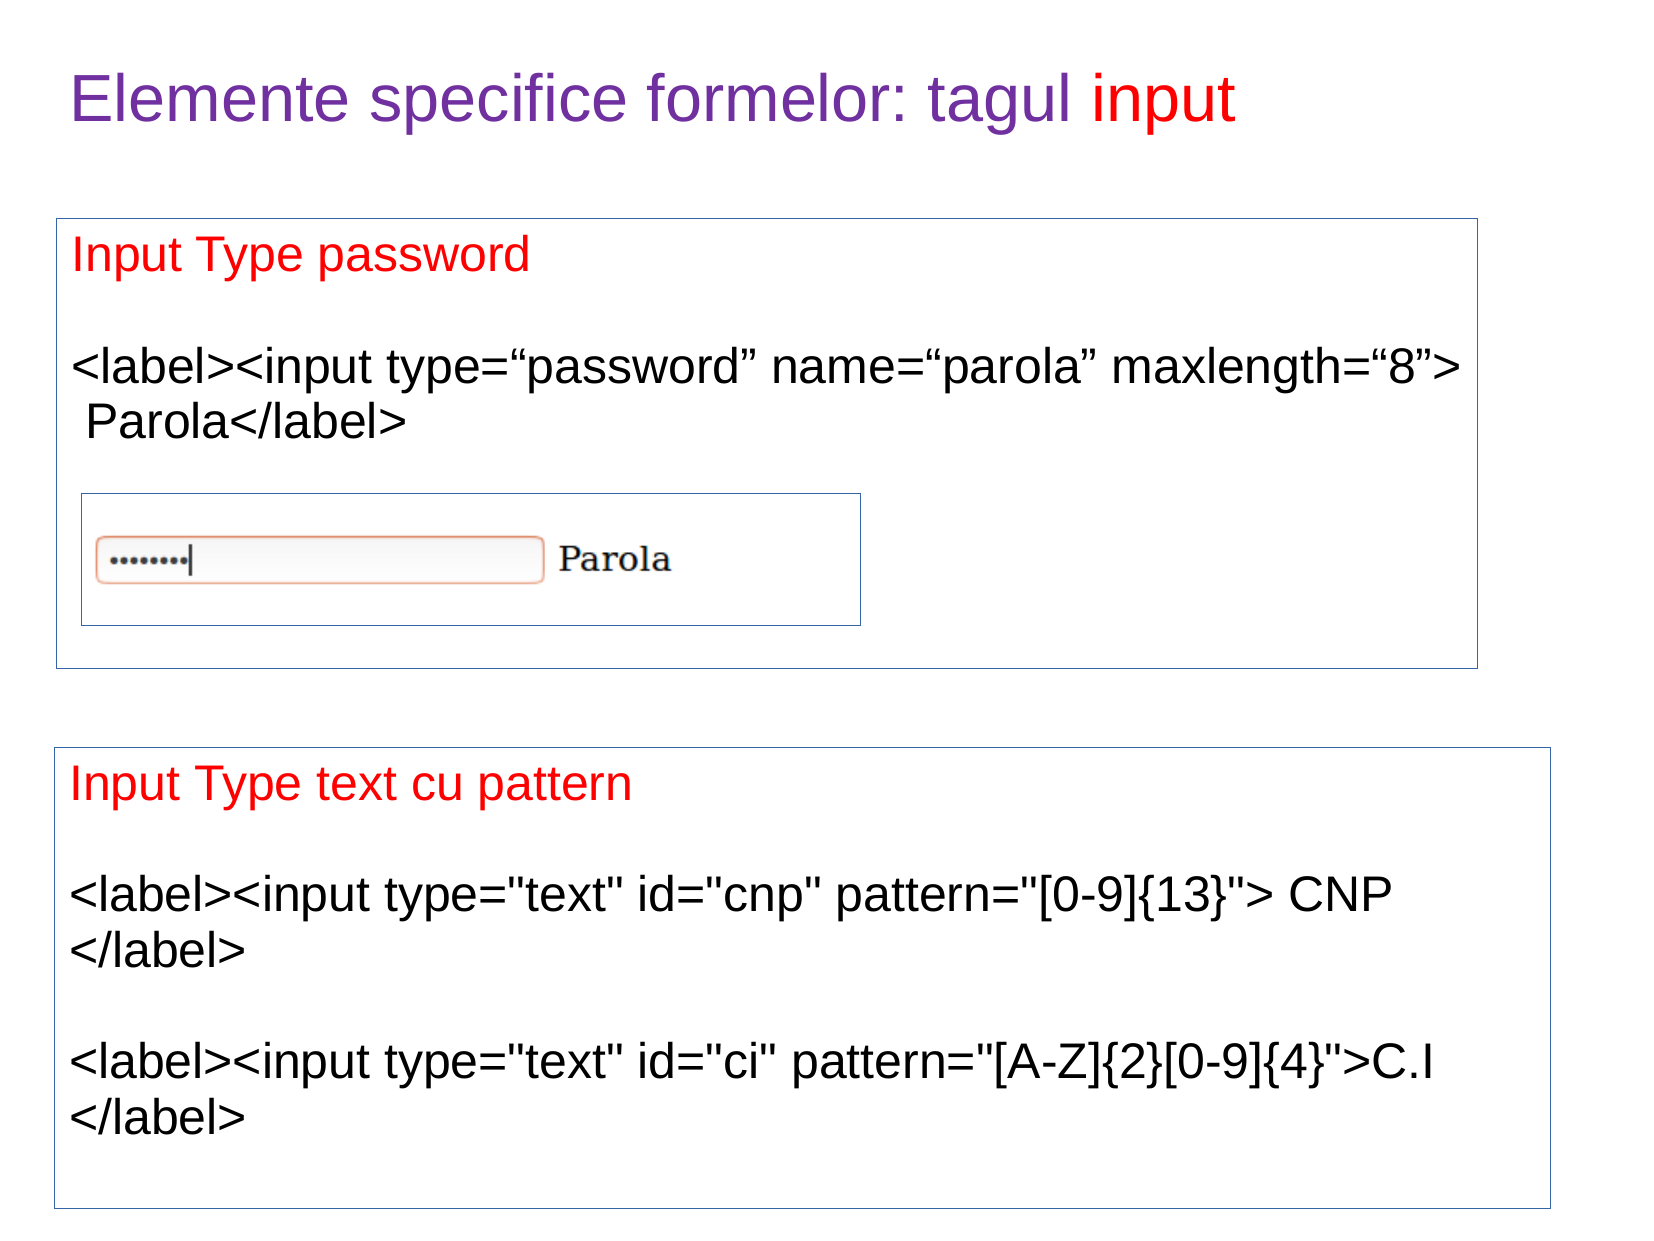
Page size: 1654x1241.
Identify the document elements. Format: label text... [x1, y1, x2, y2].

text_box Elemente specifice formelor: tagul input [54, 54, 1255, 144]
text_box Input Type text cu pattern <label><input type="text" id="cnp" pattern="[0-9]{13}"> CNP </label> <label><input type="text" id="ci" pattern="[A-Z]{2}[0-9]{4}">C.I </label> [54, 747, 1551, 1209]
text_box Input Type password <label><input type=“password” name=“parola” maxlength=“8”> Parola</label> [56, 218, 1478, 669]
picture [81, 493, 861, 626]
